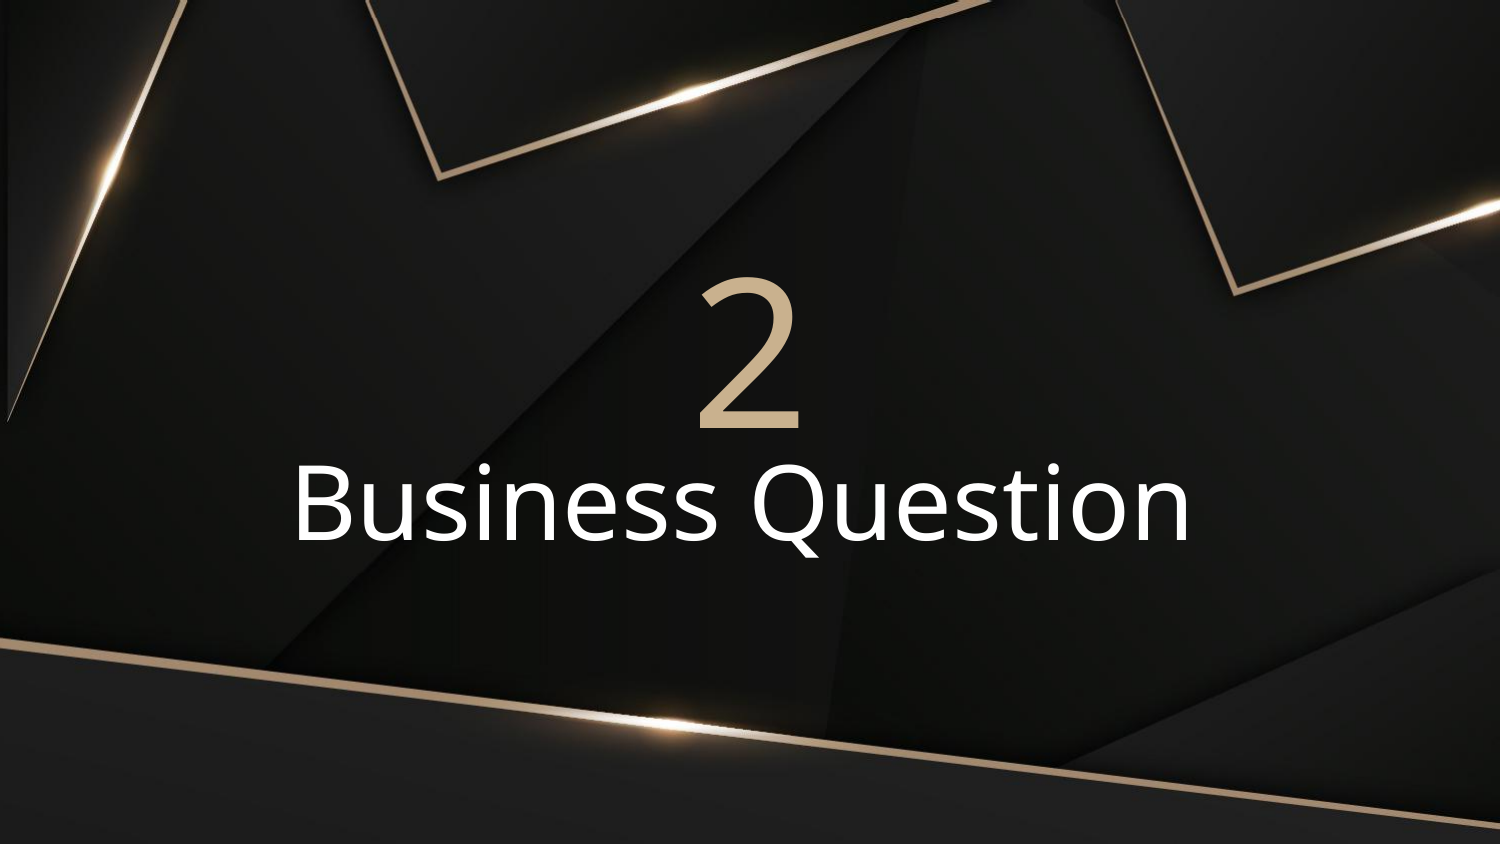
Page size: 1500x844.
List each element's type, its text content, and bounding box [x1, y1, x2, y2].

title Business Question [135, 421, 1351, 587]
picture [0, 0, 1500, 844]
title 2 [622, 216, 878, 486]
